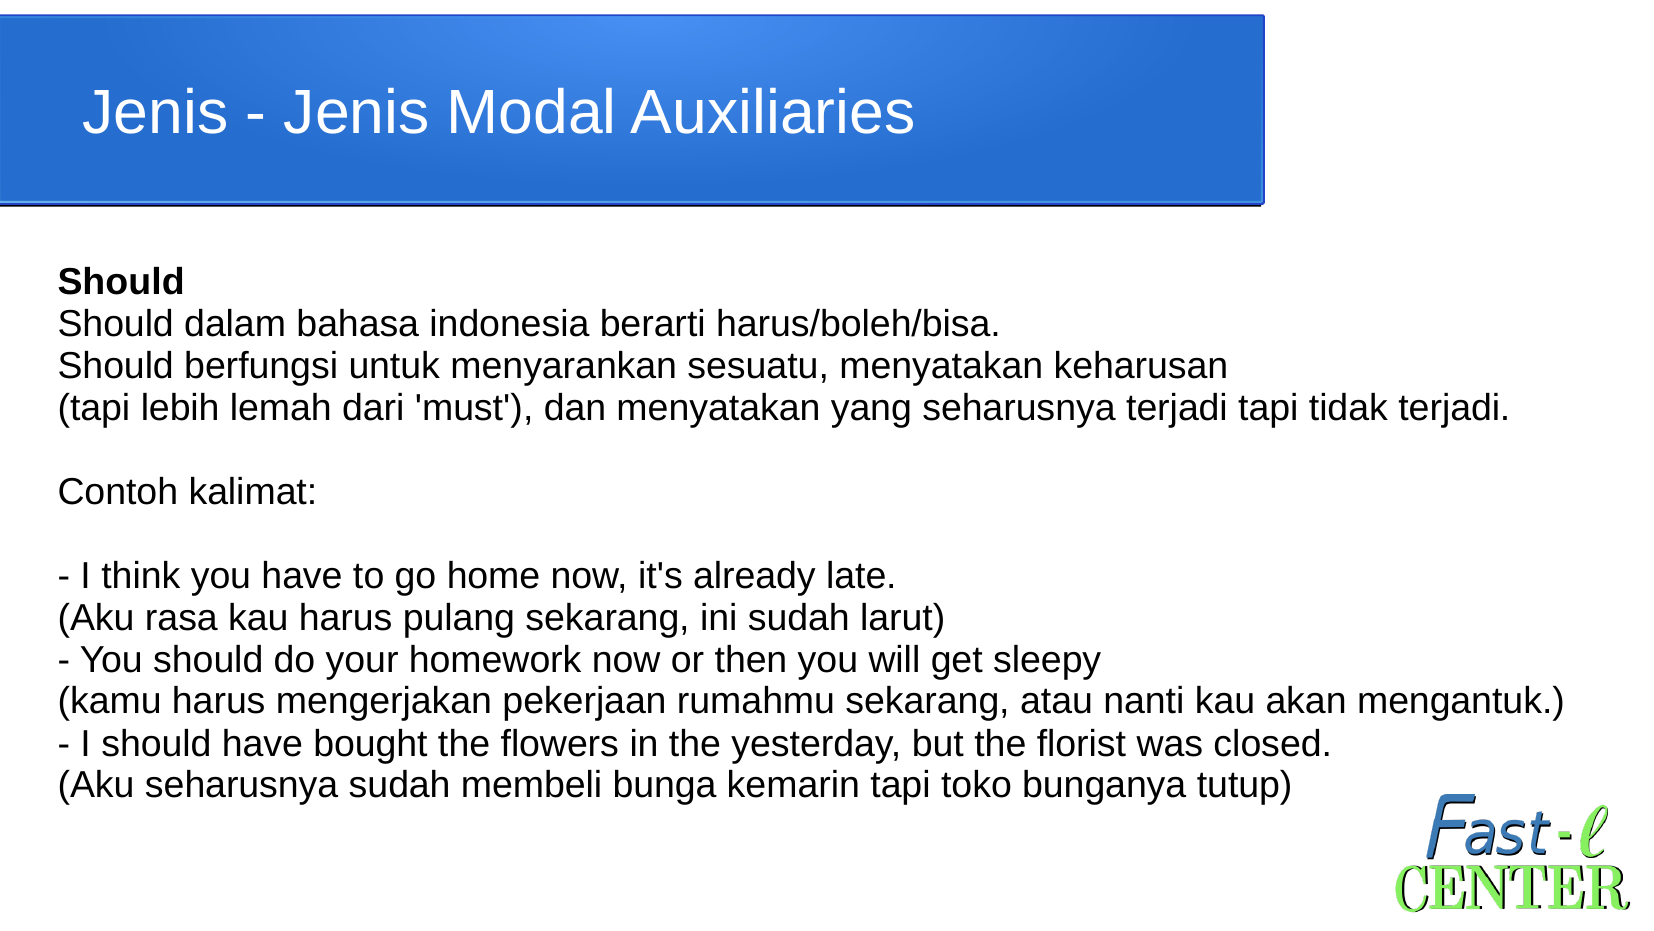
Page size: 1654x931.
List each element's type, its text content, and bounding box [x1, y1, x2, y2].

text_box Should Should dalam bahasa indonesia berarti harus/boleh/bisa. Should berfungsi untuk menyarankan sesuatu, menyatakan keharusan (tapi lebih lemah dari 'must'), dan menyatakan yang seharusnya terjadi tapi tidak terjadi. Contoh kalimat: - I think you have to go home now, it's already late. (Aku rasa kau harus pulang sekarang, ini sudah larut) - You should do your homework now or then you will get sleepy (kamu harus mengerjakan pekerjaan rumahmu sekarang, atau nanti kau akan mengantuk.) - I should have bought the flowers in the yesterday, but the florist was closed. (Aku seharusnya sudah membeli bunga kemarin tapi toko bunganya tutup) [42, 252, 1581, 814]
picture [1395, 794, 1631, 916]
title Jenis - Jenis Modal Auxiliaries [82, 35, 1235, 189]
